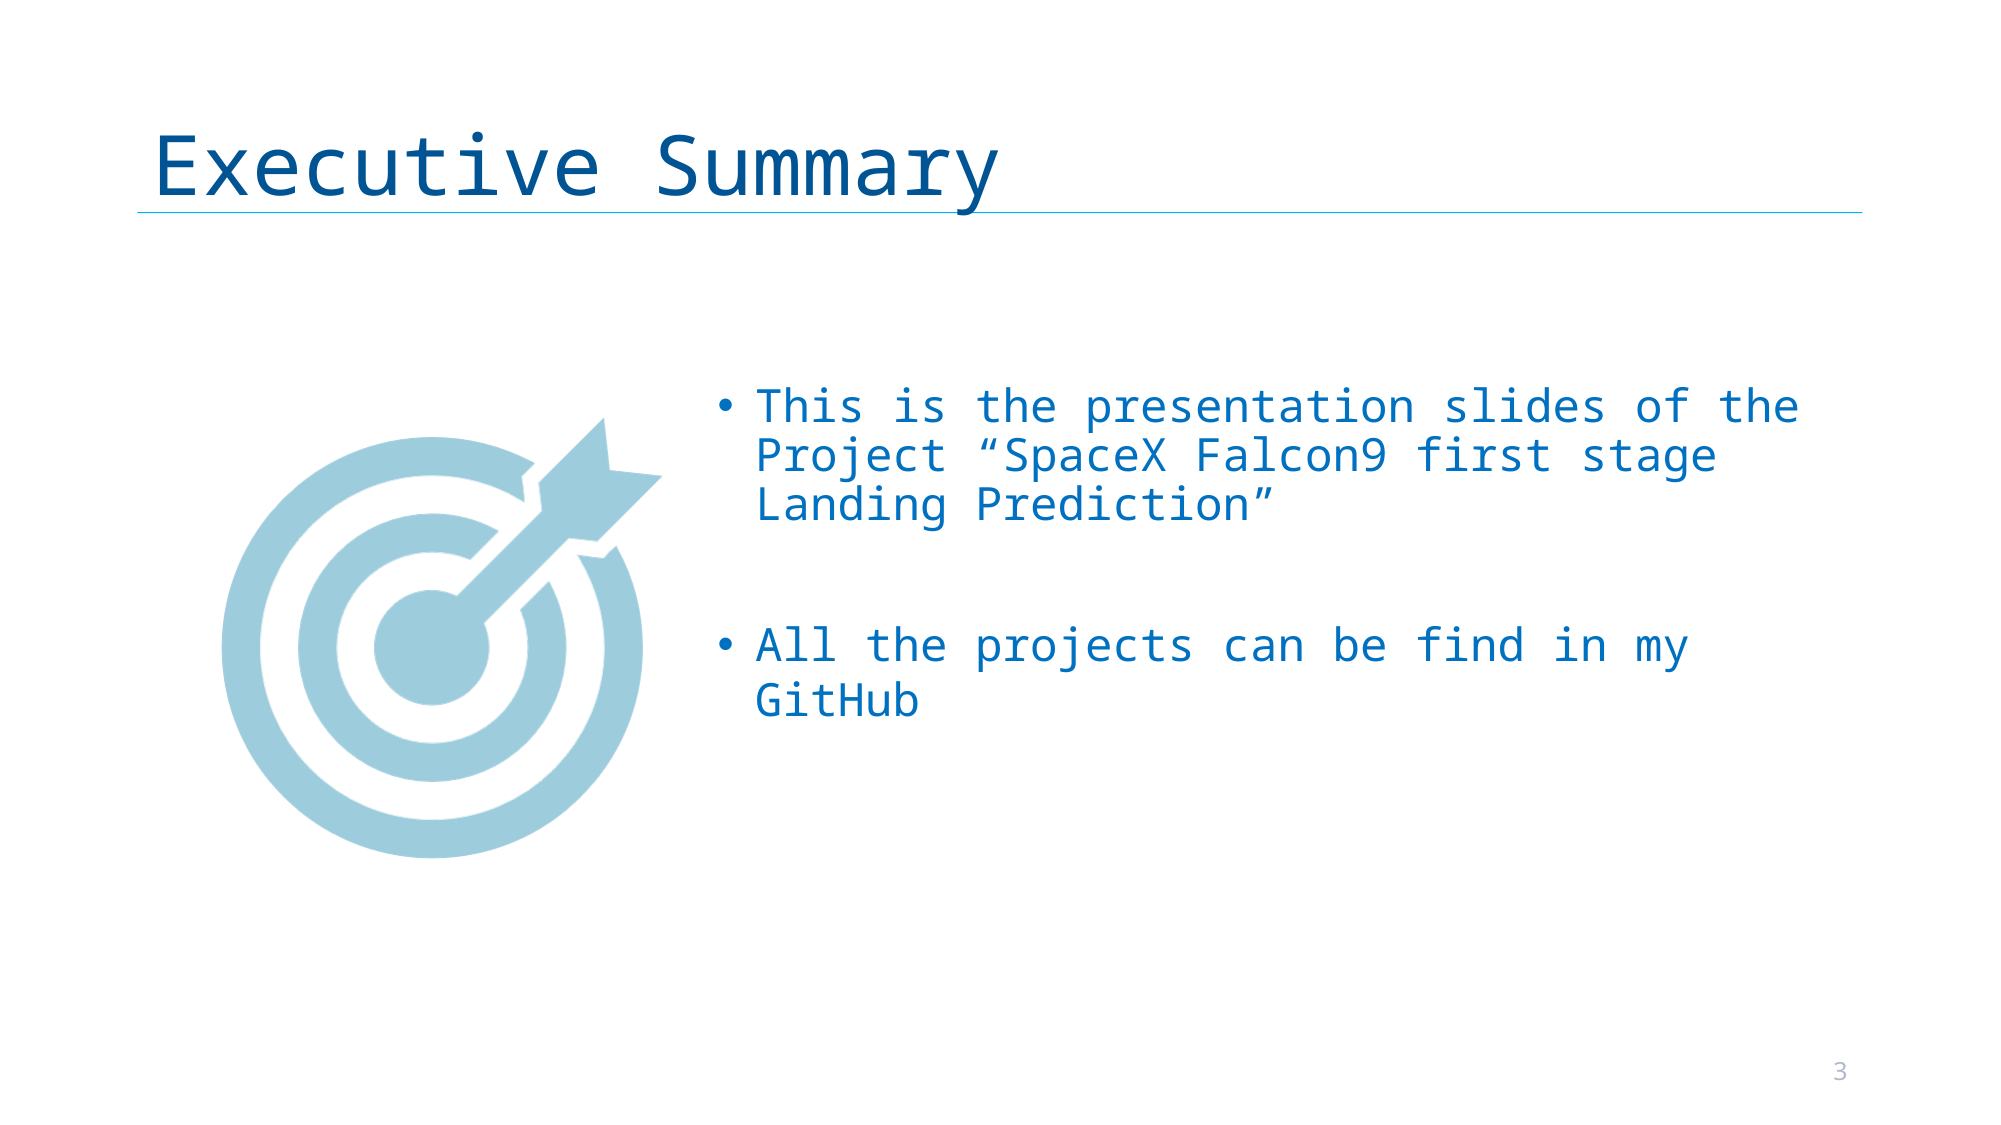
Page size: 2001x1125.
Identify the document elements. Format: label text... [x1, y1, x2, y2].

text_box This is the presentation slides of the Project “SpaceX Falcon9 first stage Landing Prediction” All the projects can be find in my GitHub [702, 299, 1863, 1032]
slide_number 36 [1412, 1042, 1863, 1103]
title Executive Summary [137, 59, 1863, 278]
picture [178, 377, 703, 902]
